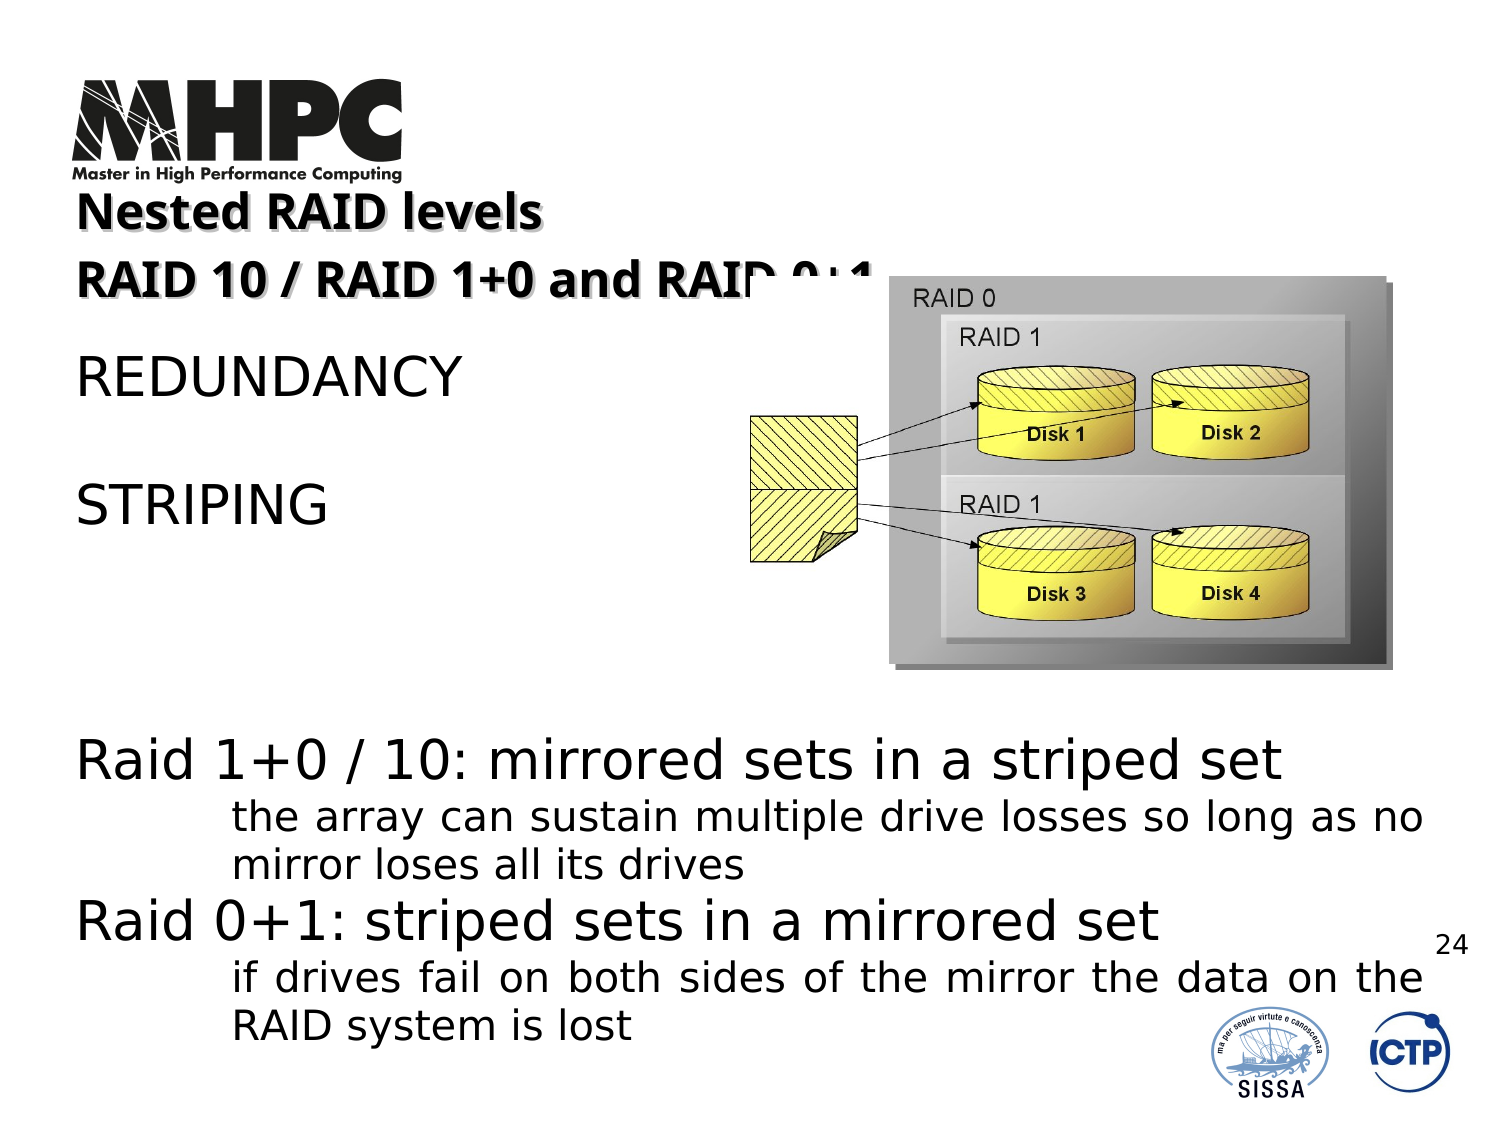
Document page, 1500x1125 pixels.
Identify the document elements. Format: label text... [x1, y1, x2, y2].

picture [13, 10, 1500, 1125]
title Nested RAID levels RAID 10 / RAID 1+0 and RAID 0+1 [75, 149, 1296, 218]
subtitle REDUNDANCY STRIPING Raid 1+0 / 10: mirrored sets in a striped set the array can sustain multiple drive losses so long as no mirror loses all its drives Raid 0+1: striped sets in a mirrored set if drives fail on both sides of the mirror the data on the RAID system is lost [75, 218, 1425, 1051]
